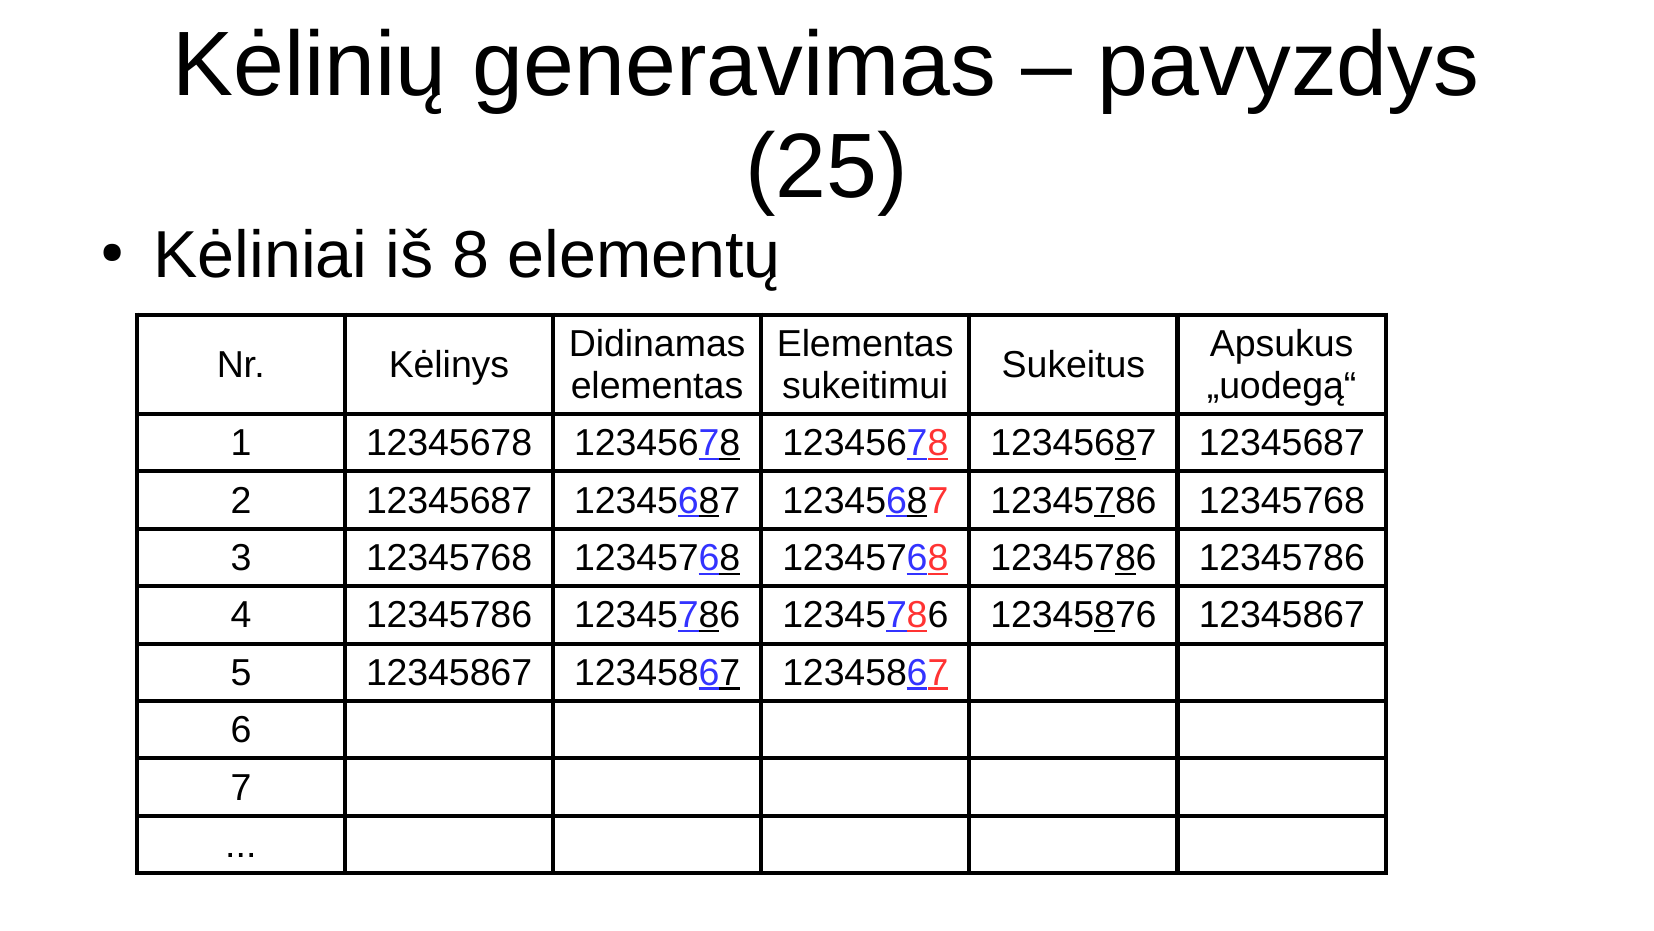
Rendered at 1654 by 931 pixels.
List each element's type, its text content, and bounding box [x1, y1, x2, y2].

table_cell 12345786 [347, 588, 551, 642]
table_cell 12345768 [763, 531, 967, 584]
table_header Apsukus „uodegą“ [1180, 317, 1384, 412]
table_cell 7 [139, 760, 343, 814]
table_cell [1180, 646, 1384, 699]
table_cell 12345768 [1180, 473, 1384, 527]
table_cell 12345678 [347, 416, 551, 469]
table_cell 12345786 [1180, 531, 1384, 584]
table_cell 1 [139, 416, 343, 469]
table_cell [971, 818, 1175, 871]
title Kėlinių generavimas – pavyzdys (25) [82, 12, 1571, 217]
table_cell 12345786 [555, 588, 759, 642]
table_cell [971, 646, 1175, 699]
table_cell 12345678 [763, 416, 967, 469]
table_cell [1180, 760, 1384, 814]
table_cell 12345687 [763, 473, 967, 527]
table_cell 12345768 [555, 531, 759, 584]
table_cell 12345867 [763, 646, 967, 699]
table_cell [555, 703, 759, 756]
table_cell 12345687 [1180, 416, 1384, 469]
table_cell 3 [139, 531, 343, 584]
table_cell [971, 703, 1175, 756]
table_cell [555, 818, 759, 871]
table_header Didinamas elementas [555, 317, 759, 412]
table_cell [971, 760, 1175, 814]
table_cell 6 [139, 703, 343, 756]
table_cell [1180, 703, 1384, 756]
table_cell 12345867 [1180, 588, 1384, 642]
table_cell 12345786 [971, 473, 1175, 527]
table_cell [555, 760, 759, 814]
table_cell 12345786 [971, 531, 1175, 584]
table_cell ... [139, 818, 343, 871]
table_cell [347, 760, 551, 814]
table_header Elementas sukeitimui [763, 317, 967, 412]
table_cell [1180, 818, 1384, 871]
table_cell [763, 703, 967, 756]
table_header Kėlinys [347, 317, 551, 412]
table_header Nr. [139, 317, 343, 412]
table_cell 2 [139, 473, 343, 527]
table_cell 12345687 [555, 473, 759, 527]
table_header Sukeitus [971, 317, 1175, 412]
table_cell 12345876 [971, 588, 1175, 642]
table_cell [763, 818, 967, 871]
table_cell 4 [139, 588, 343, 642]
table_cell [763, 760, 967, 814]
table_cell 12345786 [763, 588, 967, 642]
table_cell [347, 818, 551, 871]
table_cell 12345867 [555, 646, 759, 699]
table_cell 5 [139, 646, 343, 699]
table_cell 12345678 [555, 416, 759, 469]
table_cell 12345687 [347, 473, 551, 527]
table_cell 12345867 [347, 646, 551, 699]
table_cell 12345687 [971, 416, 1175, 469]
list Kėliniai iš 8 elementų [82, 217, 1571, 757]
table_cell 12345768 [347, 531, 551, 584]
table_cell [347, 703, 551, 756]
